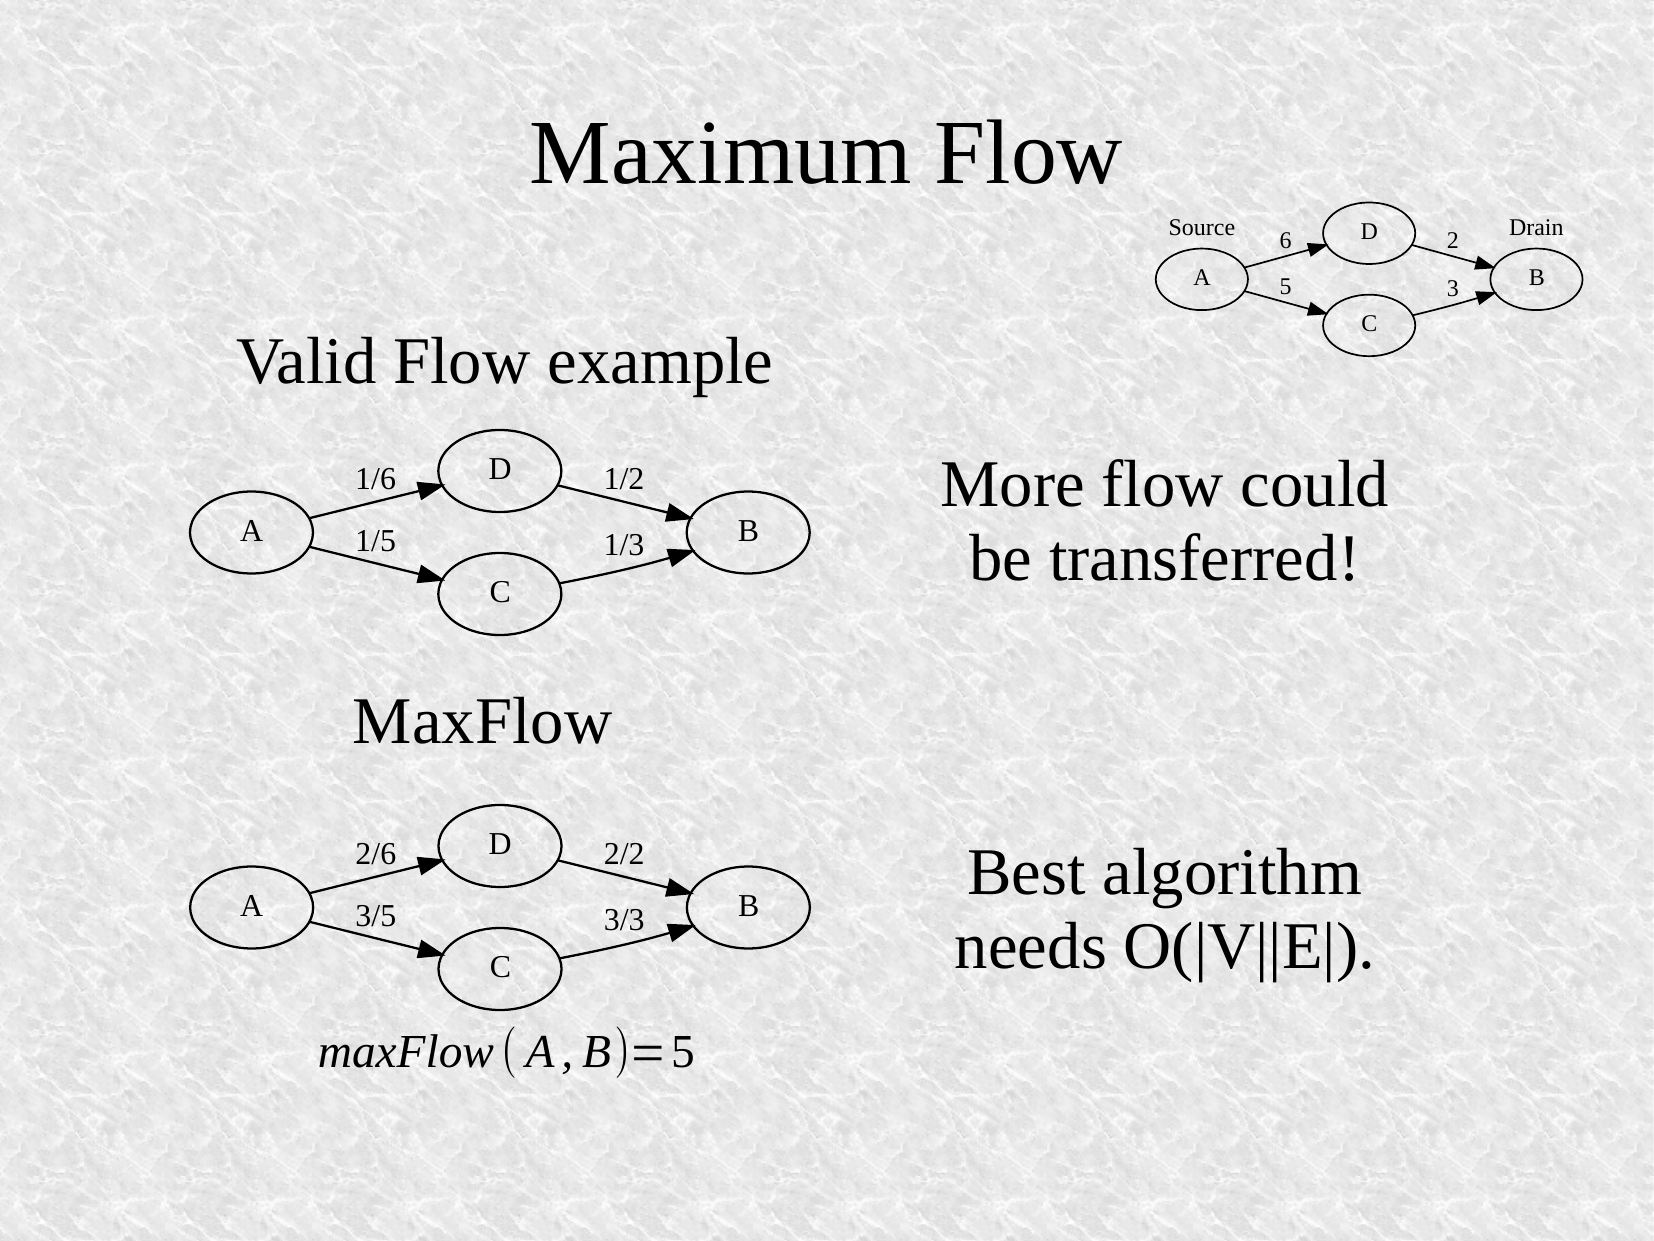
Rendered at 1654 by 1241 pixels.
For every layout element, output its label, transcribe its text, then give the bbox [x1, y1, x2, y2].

text_box Valid Flow example [180, 316, 796, 406]
text_box MaxFlow [300, 676, 631, 766]
chart [306, 1023, 706, 1081]
title Maximum Flow [82, 49, 1571, 257]
text_box Best algorithm needs O(|V||E|). [885, 827, 1411, 991]
text_box More flow could be transferred! [885, 439, 1411, 603]
picture [0, 0, 1654, 1241]
